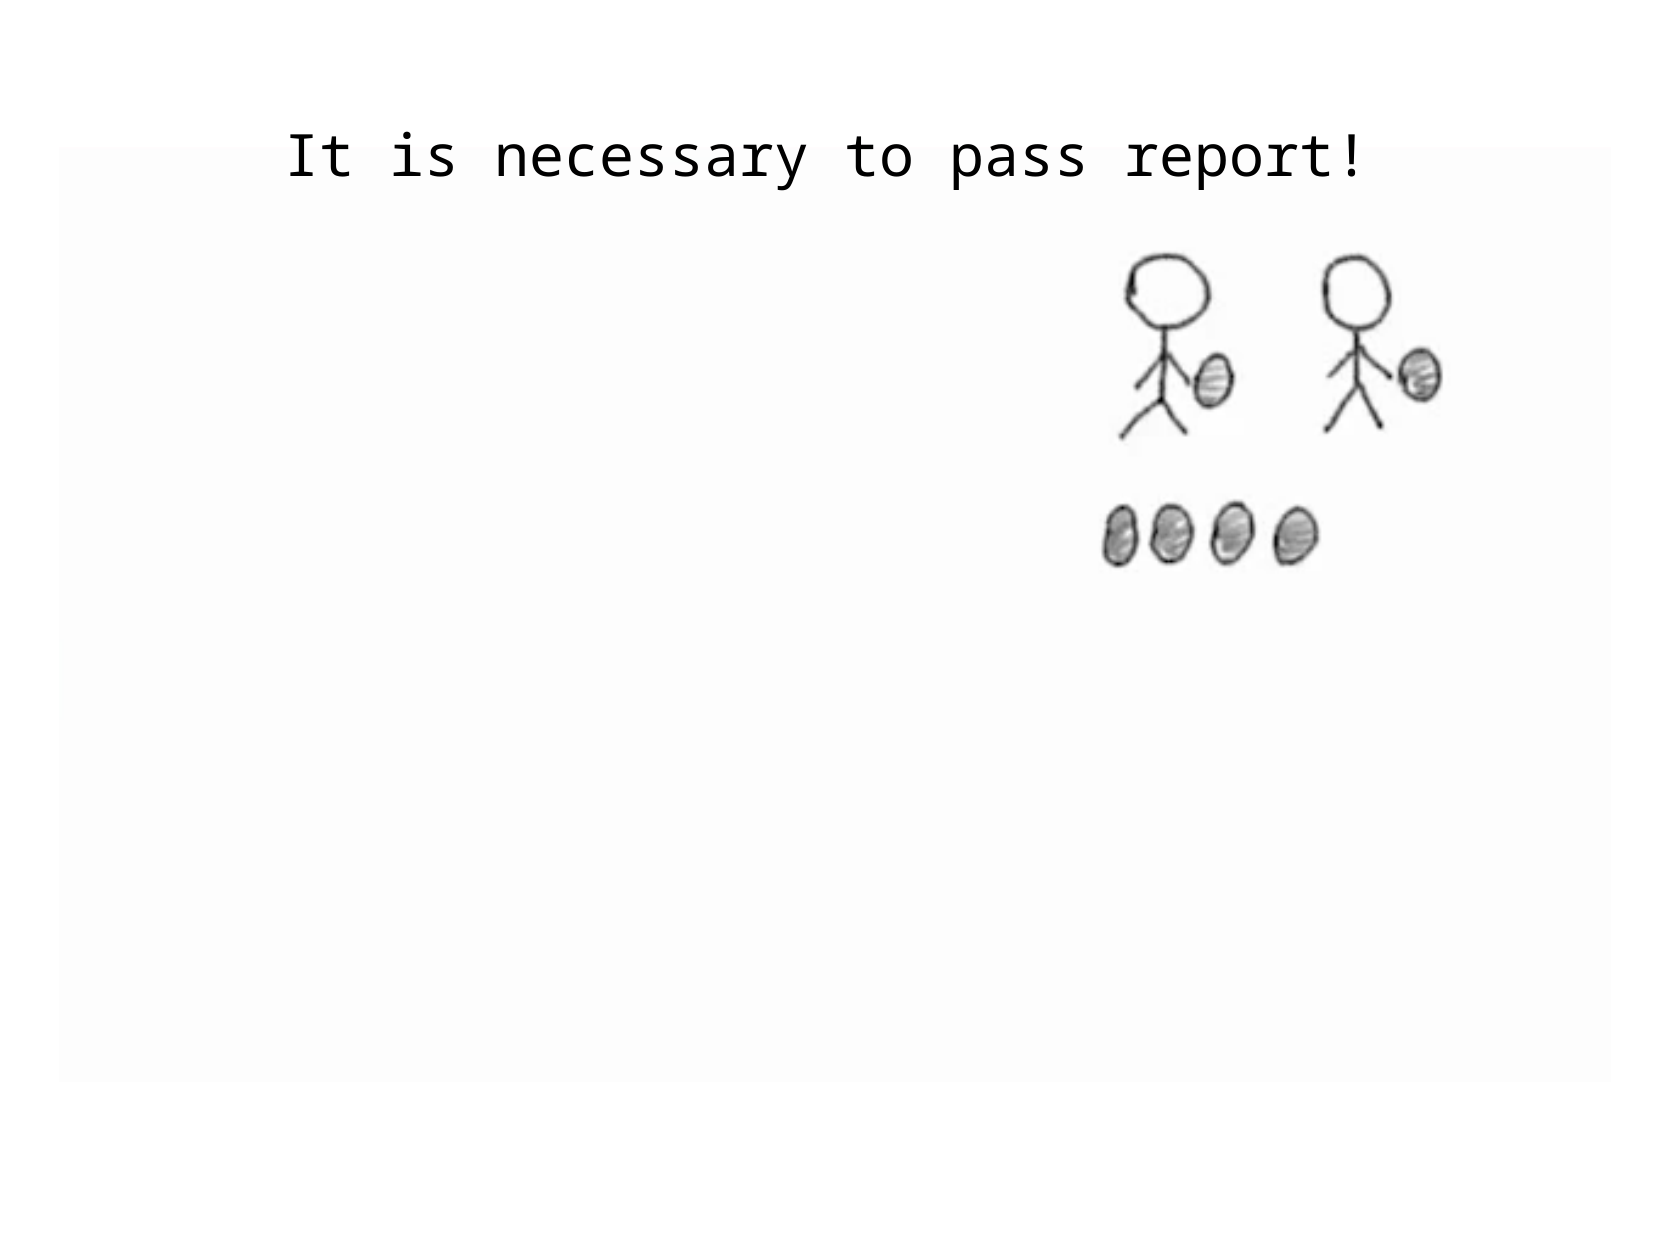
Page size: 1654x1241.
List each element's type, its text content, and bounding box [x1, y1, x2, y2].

title It is necessary to pass report! [82, 49, 1571, 257]
picture [59, 147, 1611, 1082]
